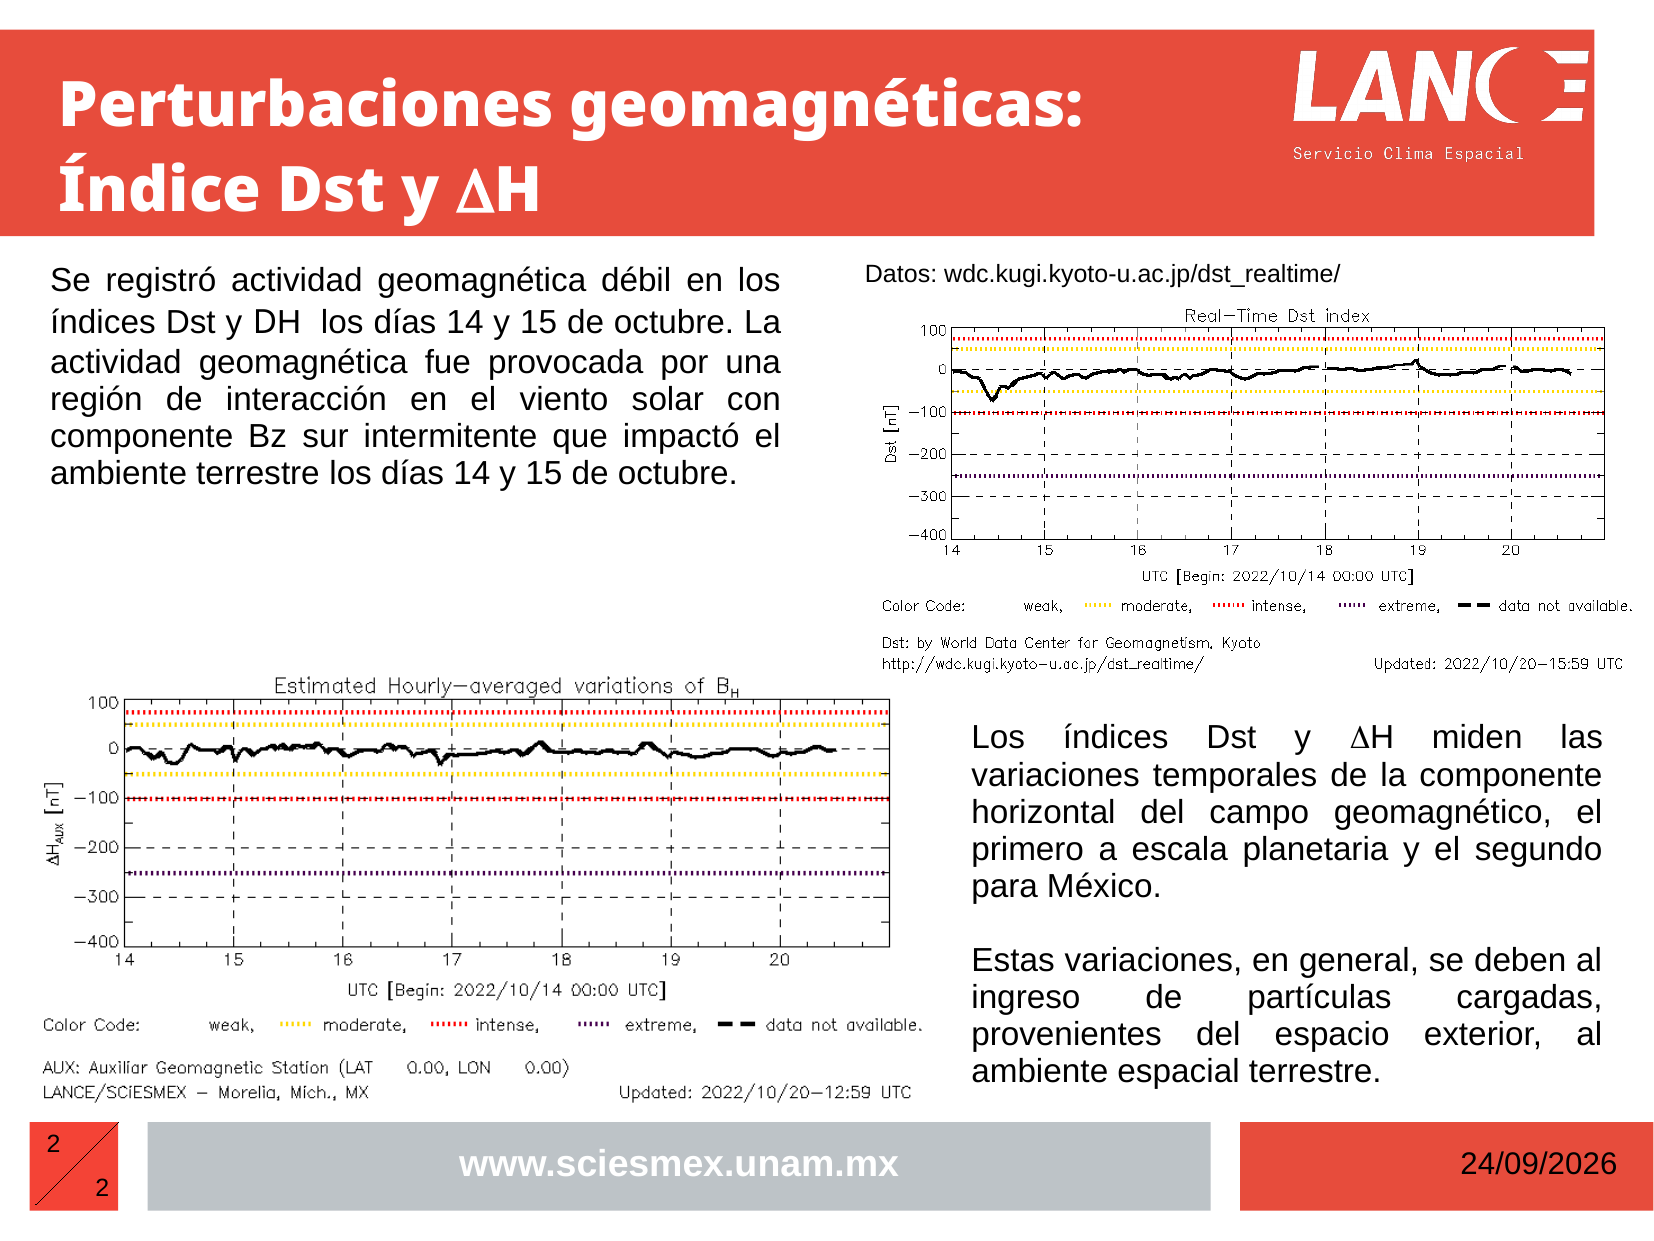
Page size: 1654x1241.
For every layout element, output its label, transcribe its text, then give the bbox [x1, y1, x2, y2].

picture [34, 289, 1642, 1105]
text_box Se registró actividad geomagnética débil en los índices Dst y DH los días 14 y 15 de octubre. La actividad geomagnética fue provocada por una región de interacción en el viento solar con componente Bz sur intermitente que impactó el ambiente terrestre los días 14 y 15 de octubre. [35, 253, 851, 640]
text_box <número> [31, 1122, 176, 1170]
text_box www.sciesmex.unam.mx [153, 1122, 1205, 1205]
picture [1293, 47, 1589, 162]
text_box 20/10/2022 [1424, 1122, 1654, 1205]
text_box 2 [35, 1151, 125, 1209]
text_box Datos: wdc.kugi.kyoto-u.ac.jp/dst_realtime/ [850, 252, 1371, 296]
title Perturbaciones geomagnéticas: Índice Dst y DH [59, 59, 1312, 207]
text_box Los índices Dst y DH miden las variaciones temporales de la componente horizontal del campo geomagnético, el primero a escala planetaria y el segundo para México. Estas variaciones, en general, se deben al ingreso de partículas cargadas, provenientes del espacio exterior, al ambiente espacial terrestre. [956, 711, 1619, 1097]
